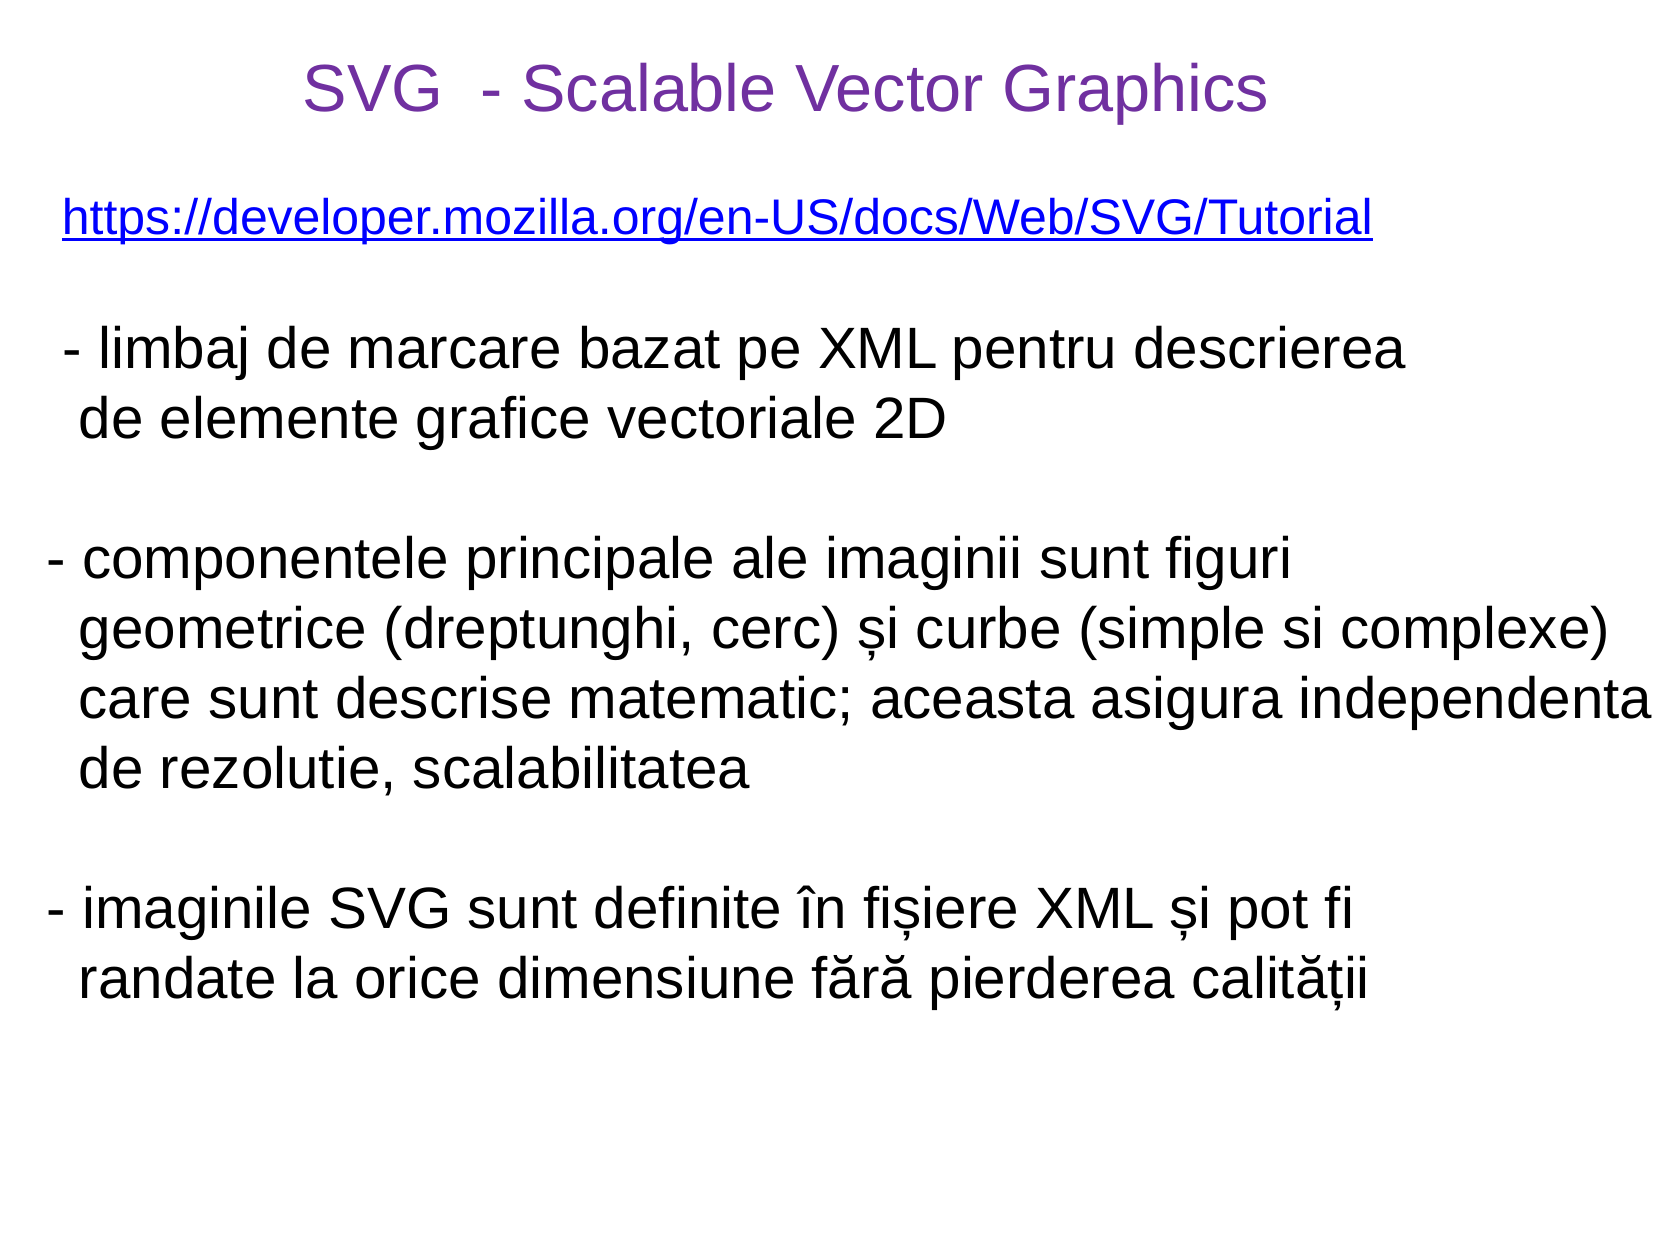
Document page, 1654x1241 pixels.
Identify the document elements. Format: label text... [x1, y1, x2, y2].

text_box - limbaj de marcare bazat pe XML pentru descrierea de elemente grafice vectoriale 2D - componentele principale ale imaginii sunt figuri geometrice (dreptunghi, cerc) și curbe (simple si complexe) care sunt descrise matematic; aceasta asigura independenta de rezolutie, scalabilitatea - imaginile SVG sunt definite în fișiere XML și pot fi randate la orice dimensiune fără pierderea calității [31, 303, 1654, 1228]
text_box SVG - Scalable Vector Graphics https://developer.mozilla.org/en-US/docs/Web/SVG/Tutorial [47, 37, 1579, 253]
